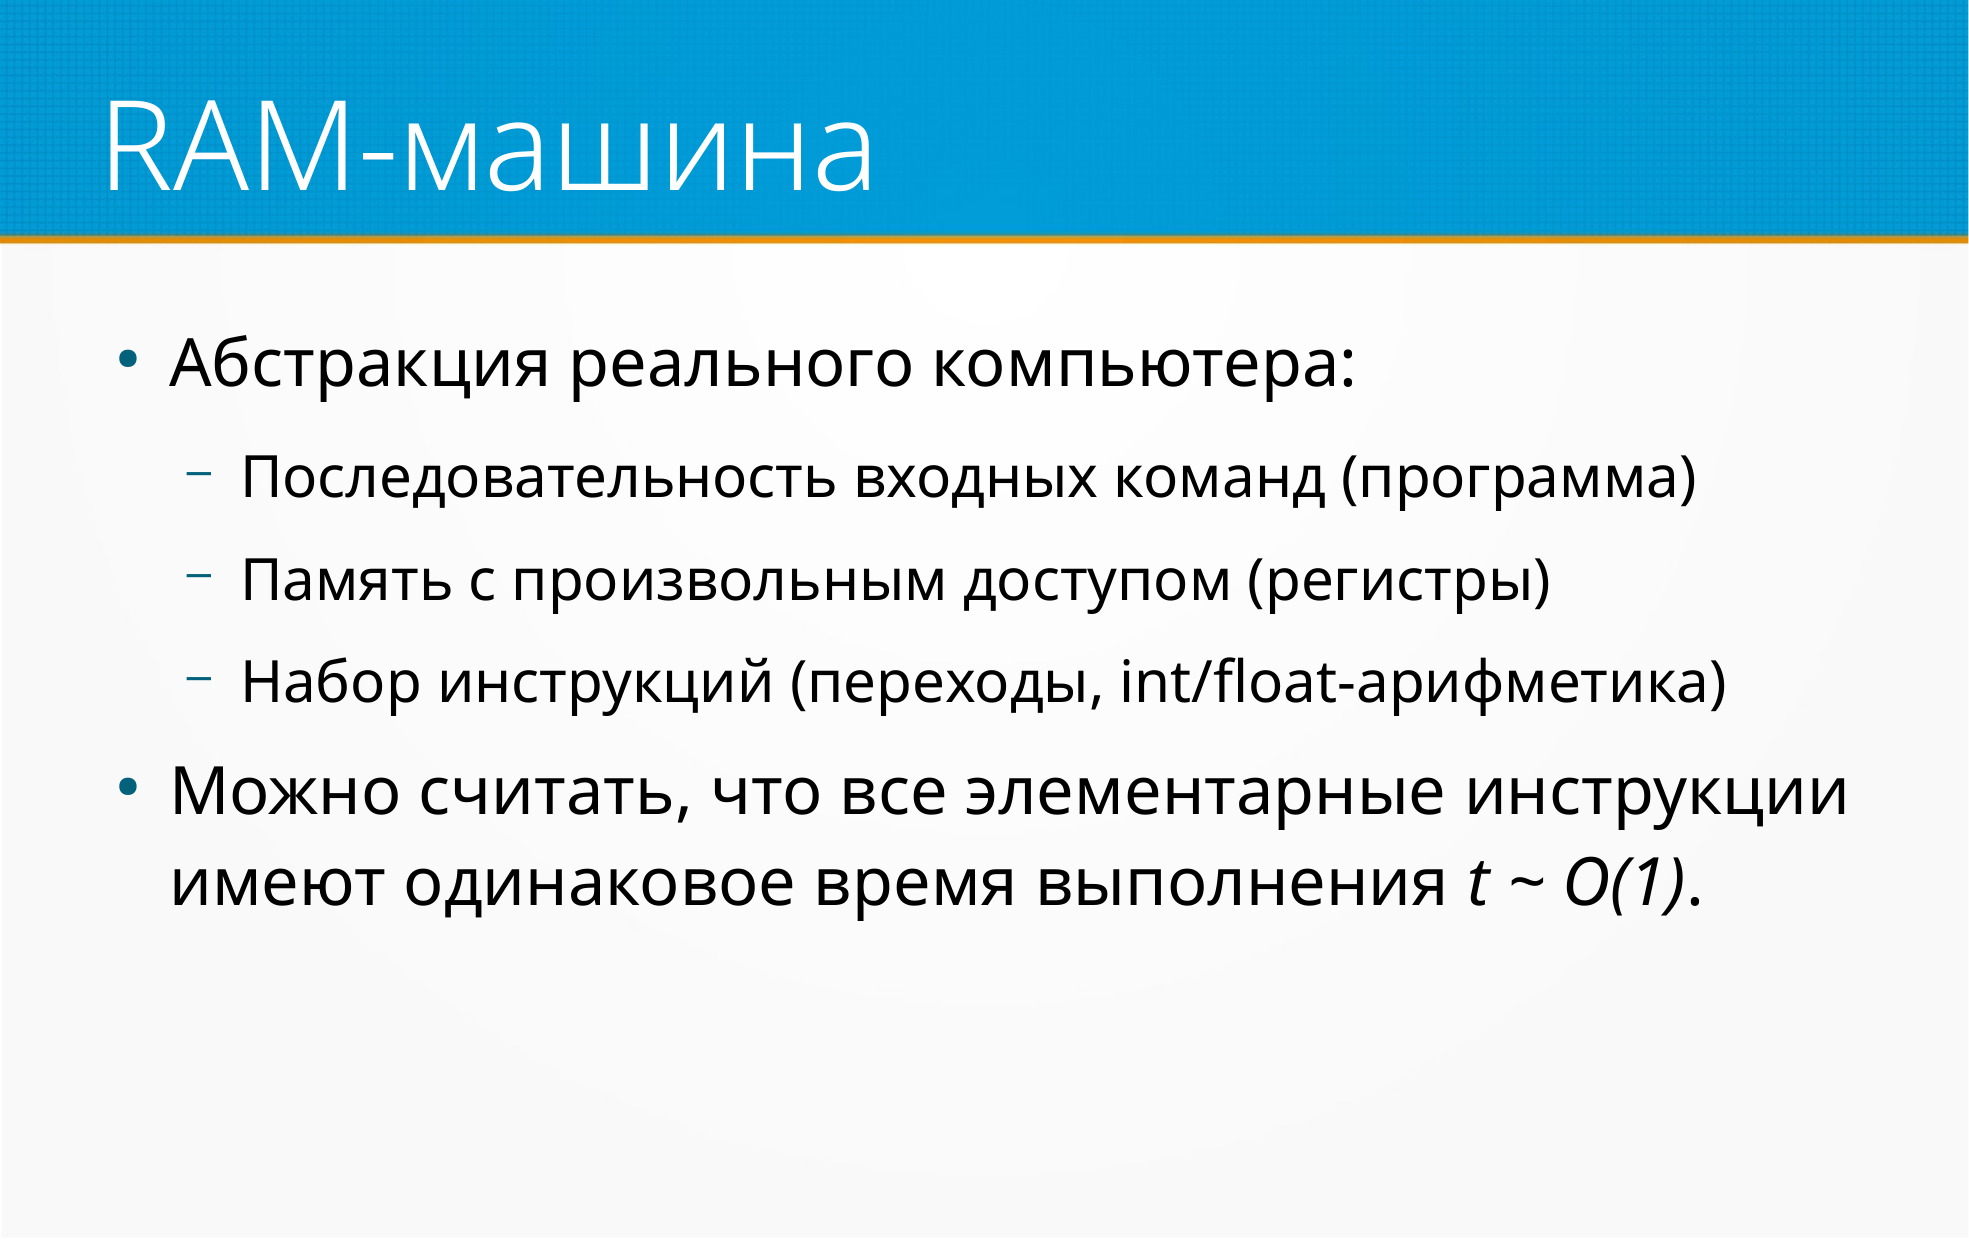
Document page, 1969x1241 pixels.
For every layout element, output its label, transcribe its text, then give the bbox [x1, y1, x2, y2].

title RAM-машина [98, 19, 1870, 227]
list Абстракция реального компьютера: Последовательность входных команд (программа) Память с произвольным доступом (регистры) Набор инструкций (переходы, int/float-арифметика) Можно считать, что все элементарные инструкции имеют одинаковое время выполнения t ~ O(1). [98, 315, 1861, 1081]
picture [0, 233, 1969, 1241]
